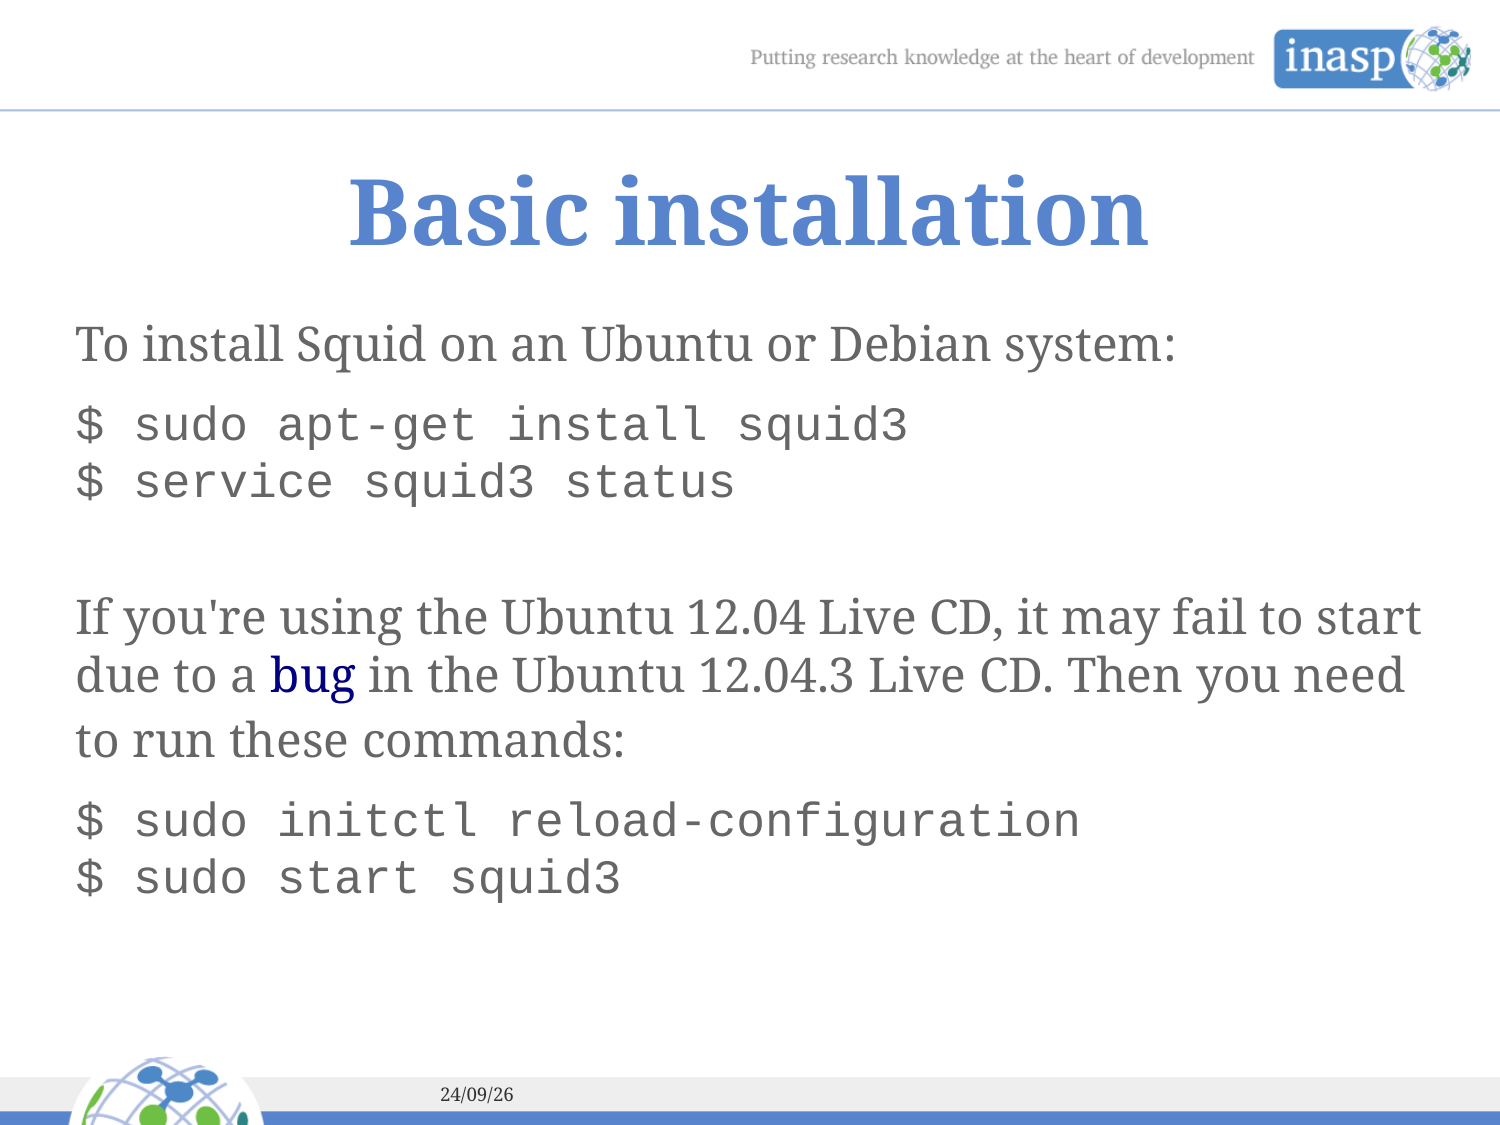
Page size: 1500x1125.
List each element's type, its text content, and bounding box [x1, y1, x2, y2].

list To install Squid on an Ubuntu or Debian system: $ sudo apt-get install squid3 $ service squid3 status If you're using the Ubuntu 12.04 Live CD, it may fail to start due to a bug in the Ubuntu 12.04.3 Live CD. Then you need to run these commands: $ sudo initctl reload-configuration $ sudo start squid3 [75, 313, 1426, 967]
title Basic installation [75, 129, 1426, 313]
picture [0, 0, 1500, 1125]
